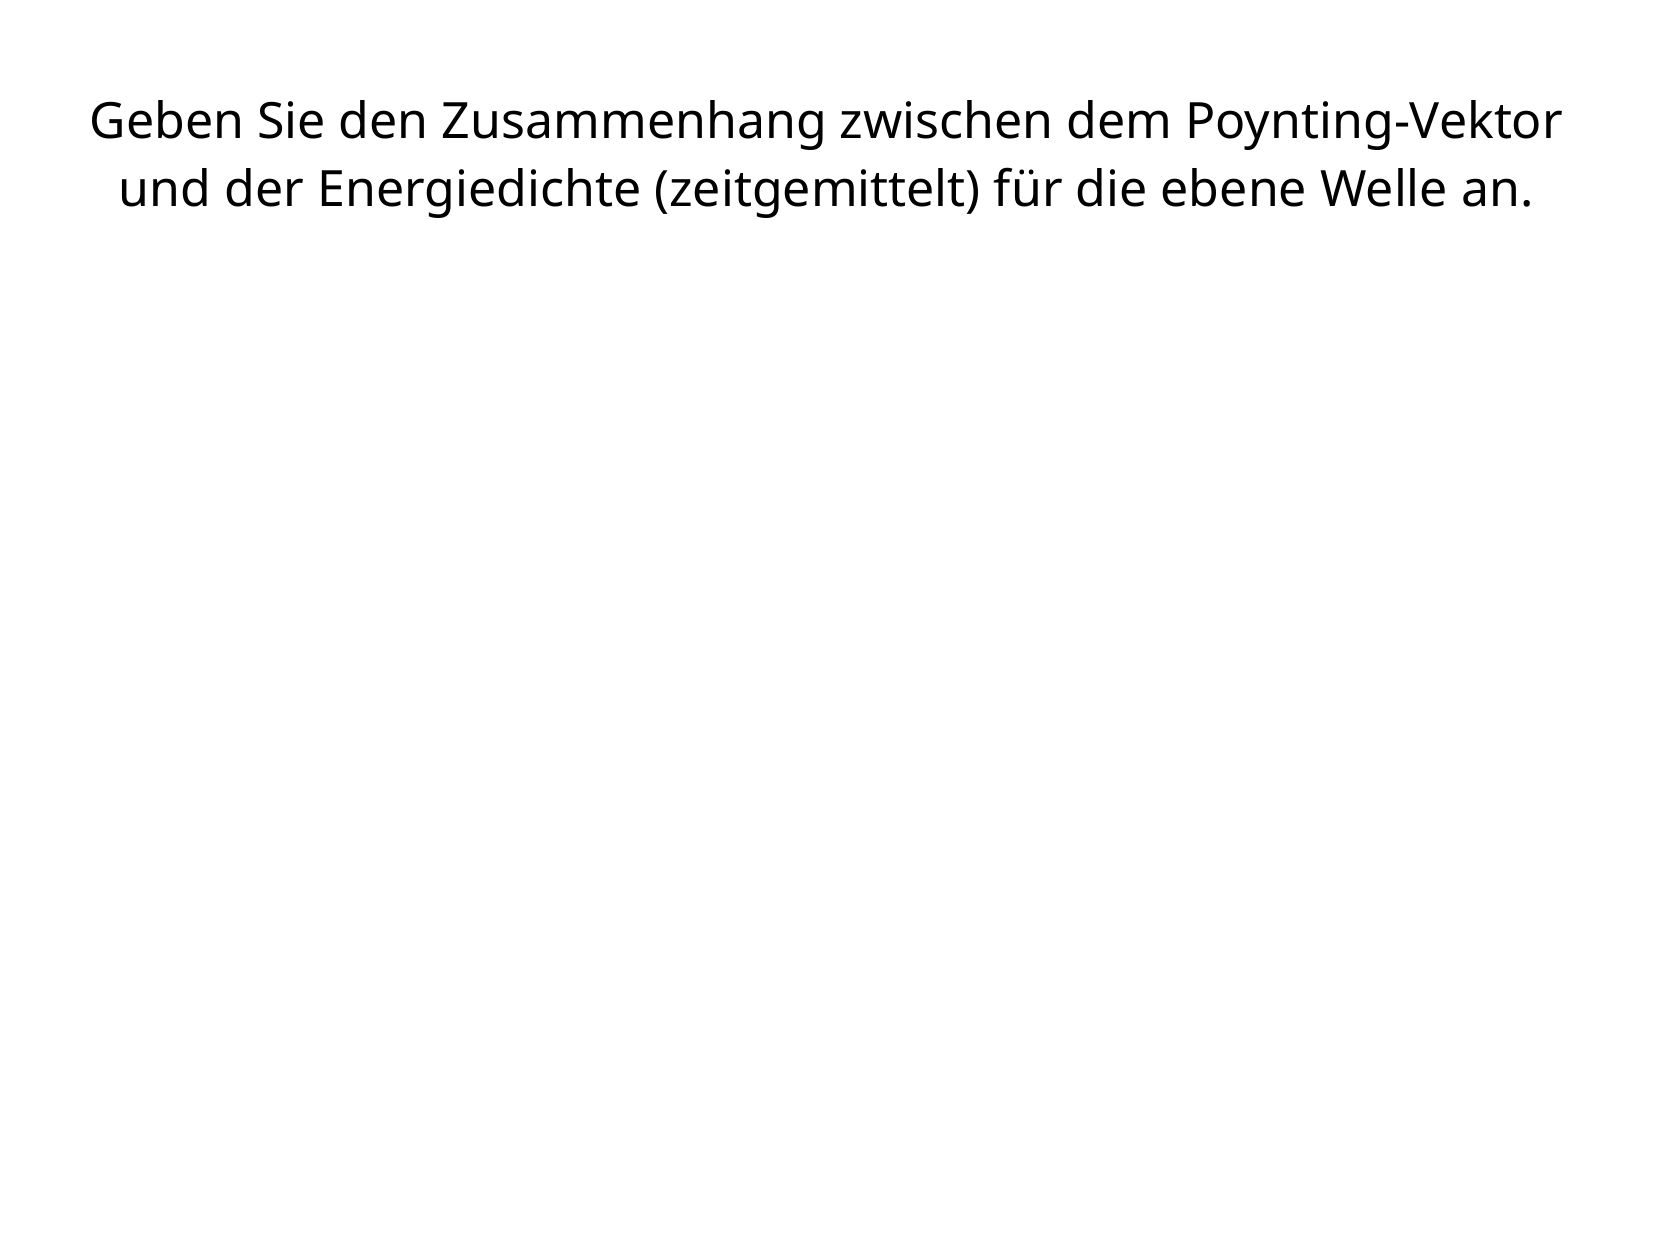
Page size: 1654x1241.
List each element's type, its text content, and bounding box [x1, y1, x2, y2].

title Geben Sie den Zusammenhang zwischen dem Poynting-Vektor und der Energiedichte (zeitgemittelt) für die ebene Welle an. [82, 49, 1571, 257]
